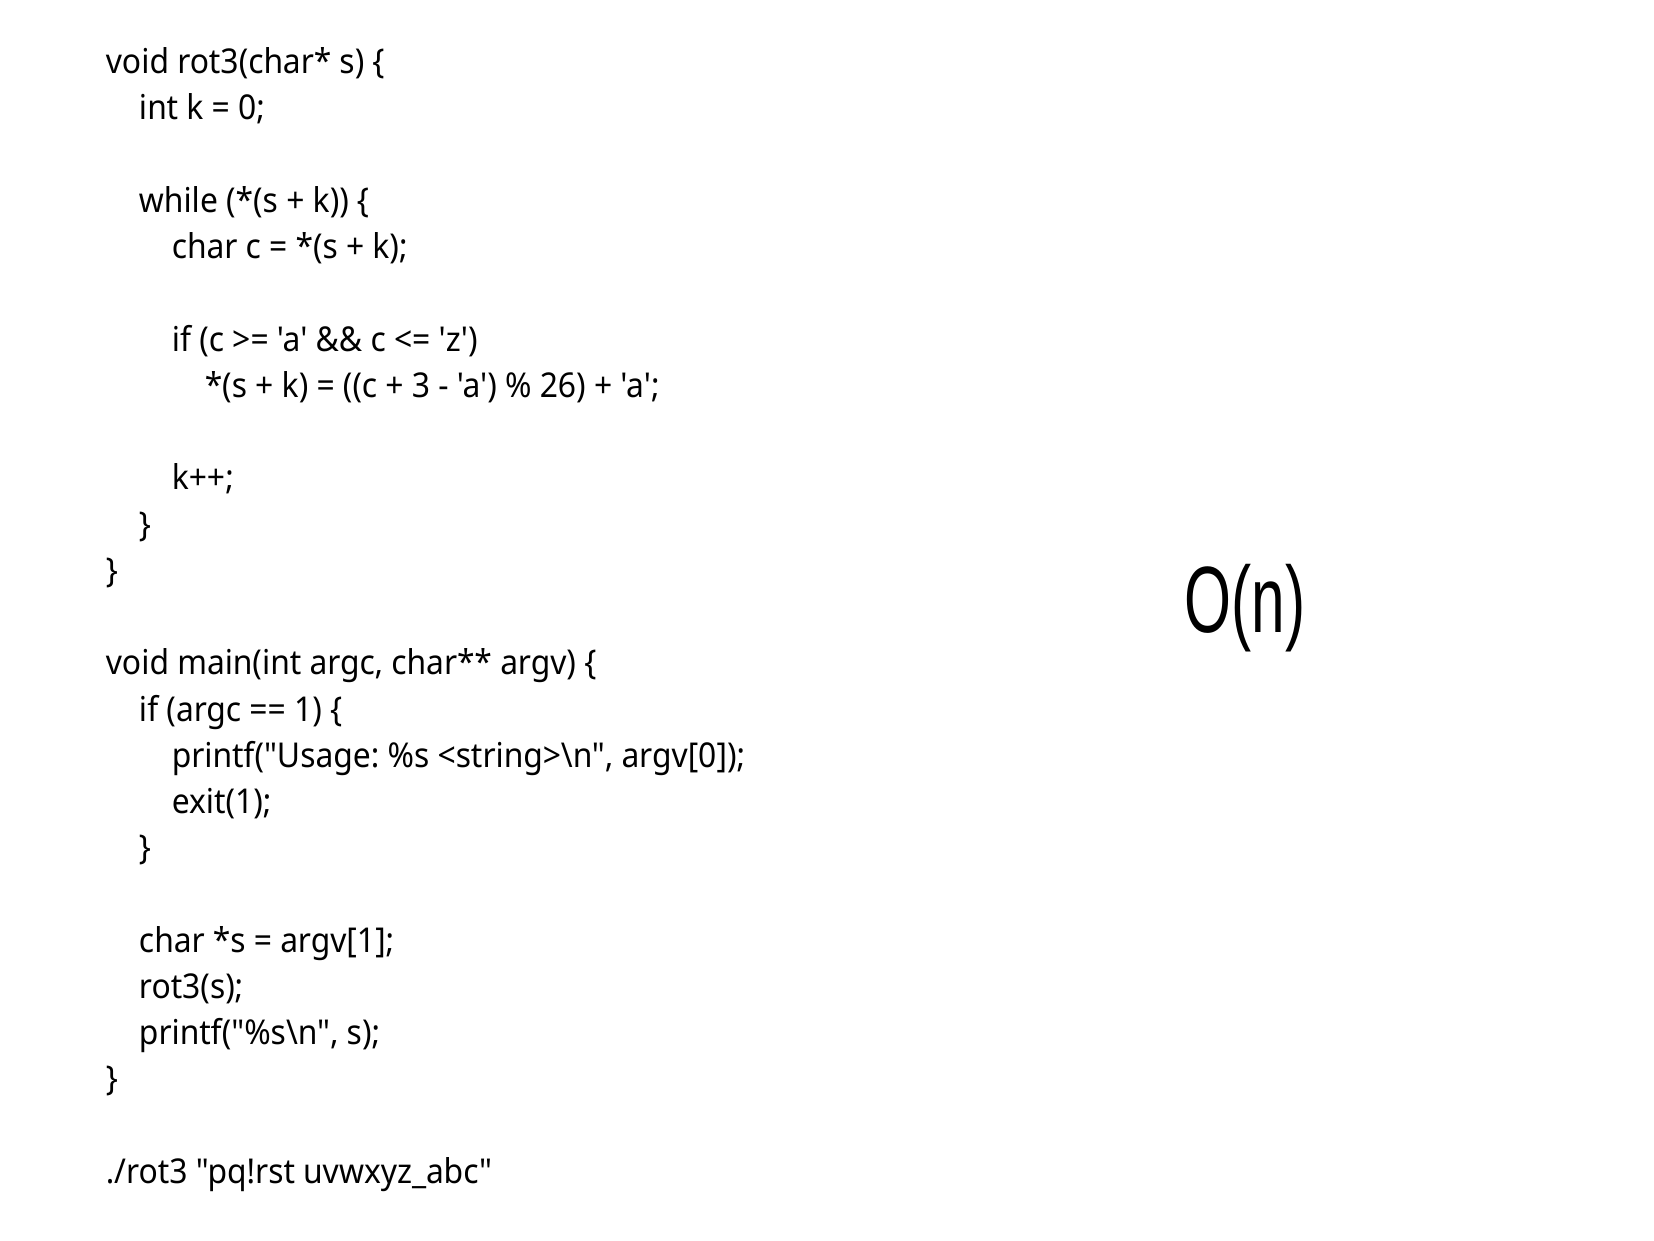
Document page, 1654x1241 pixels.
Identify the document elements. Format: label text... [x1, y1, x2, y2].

text_box void rot3(char* s) { int k = 0; while (*(s + k)) { char c = *(s + k); if (c >= 'a' && c <= 'z') *(s + k) = ((c + 3 - 'a') % 26) + 'a'; k++; } } void main(int argc, char** argv) { if (argc == 1) { printf("Usage: %s <string>\n", argv[0]); exit(1); } char *s = argv[1]; rot3(s); printf("%s\n", s); } ./rot3 "pq!rst uvwxyz_abc" [91, 30, 762, 1201]
text_box O(n) [1170, 540, 1321, 661]
